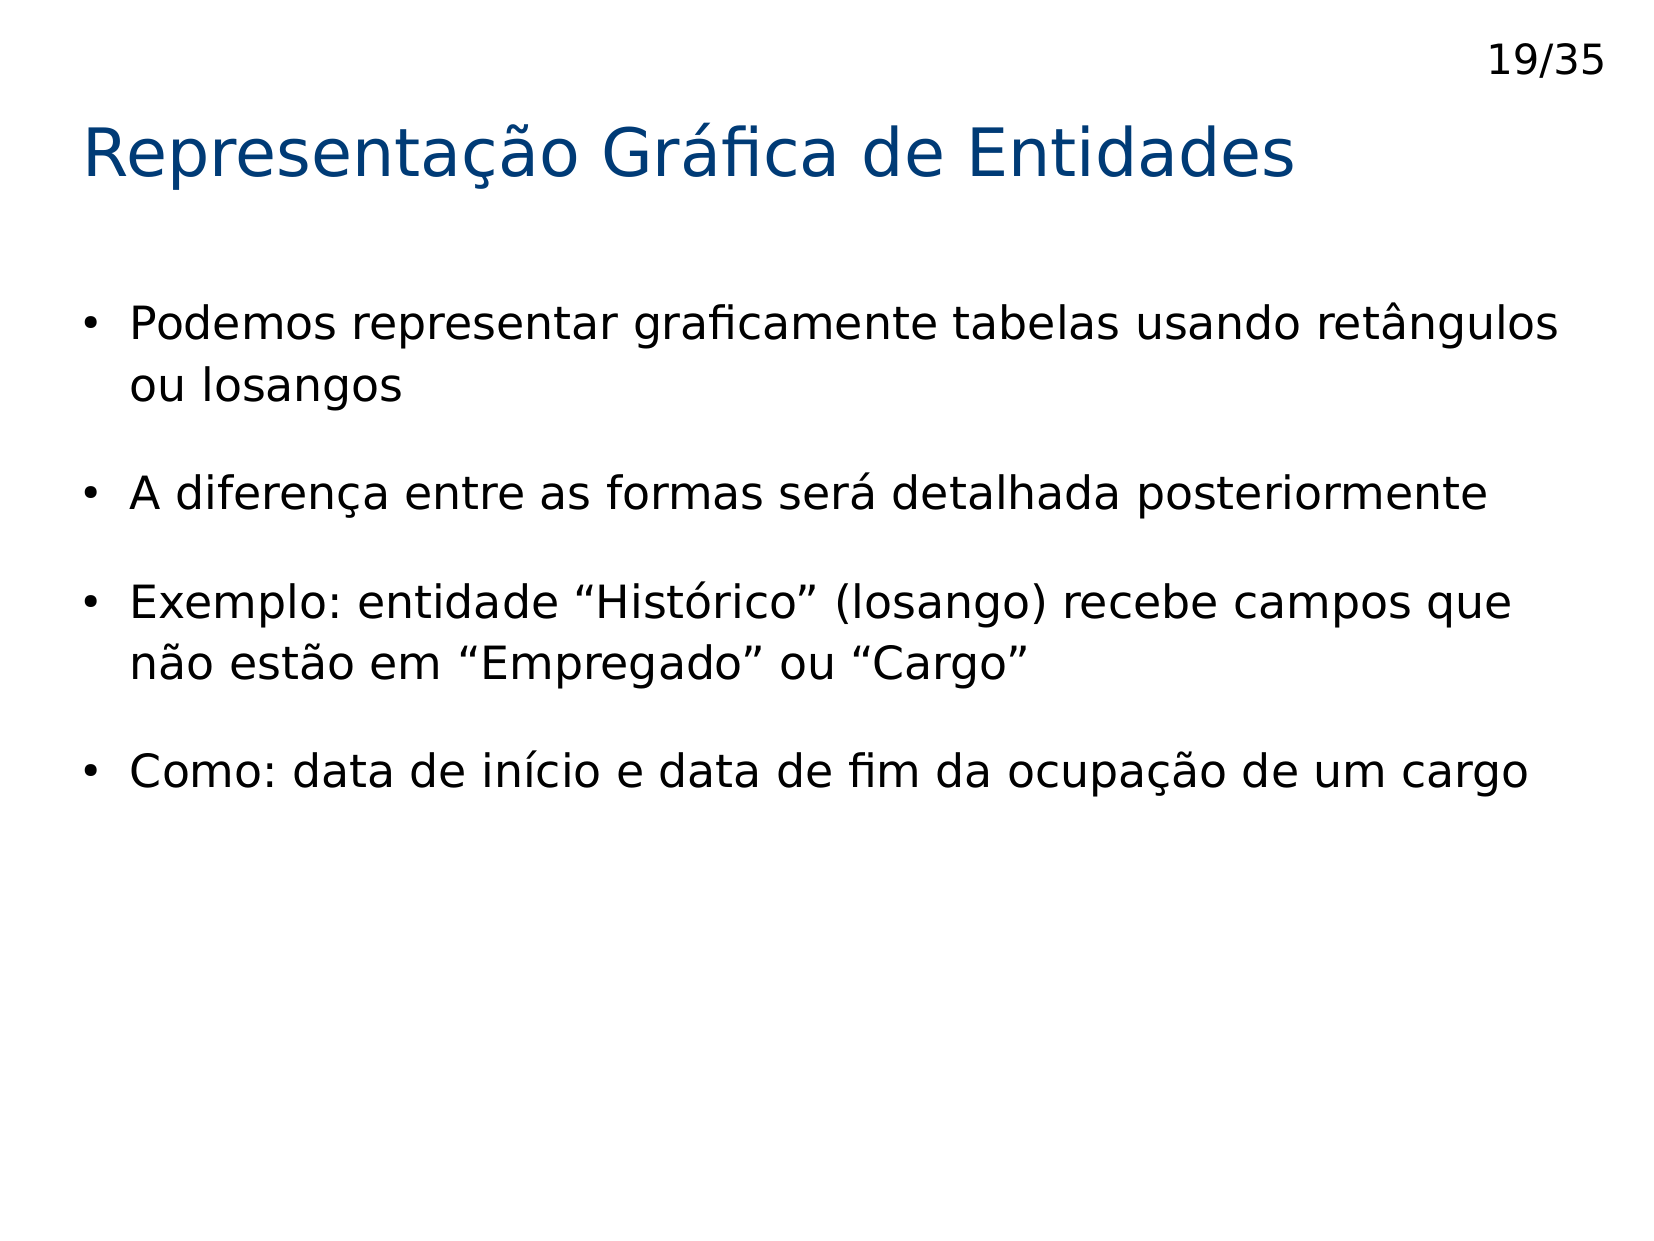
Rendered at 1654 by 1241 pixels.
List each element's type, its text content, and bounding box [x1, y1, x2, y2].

list Podemos representar graficamente tabelas usando retângulos ou losangos A diferença entre as formas será detalhada posteriormente Exemplo: entidade “Histórico” (losango) recebe campos que não estão em “Empregado” ou “Cargo” Como: data de início e data de fim da ocupação de um cargo [82, 289, 1571, 1108]
title Representação Gráfica de Entidades [82, 82, 1571, 224]
